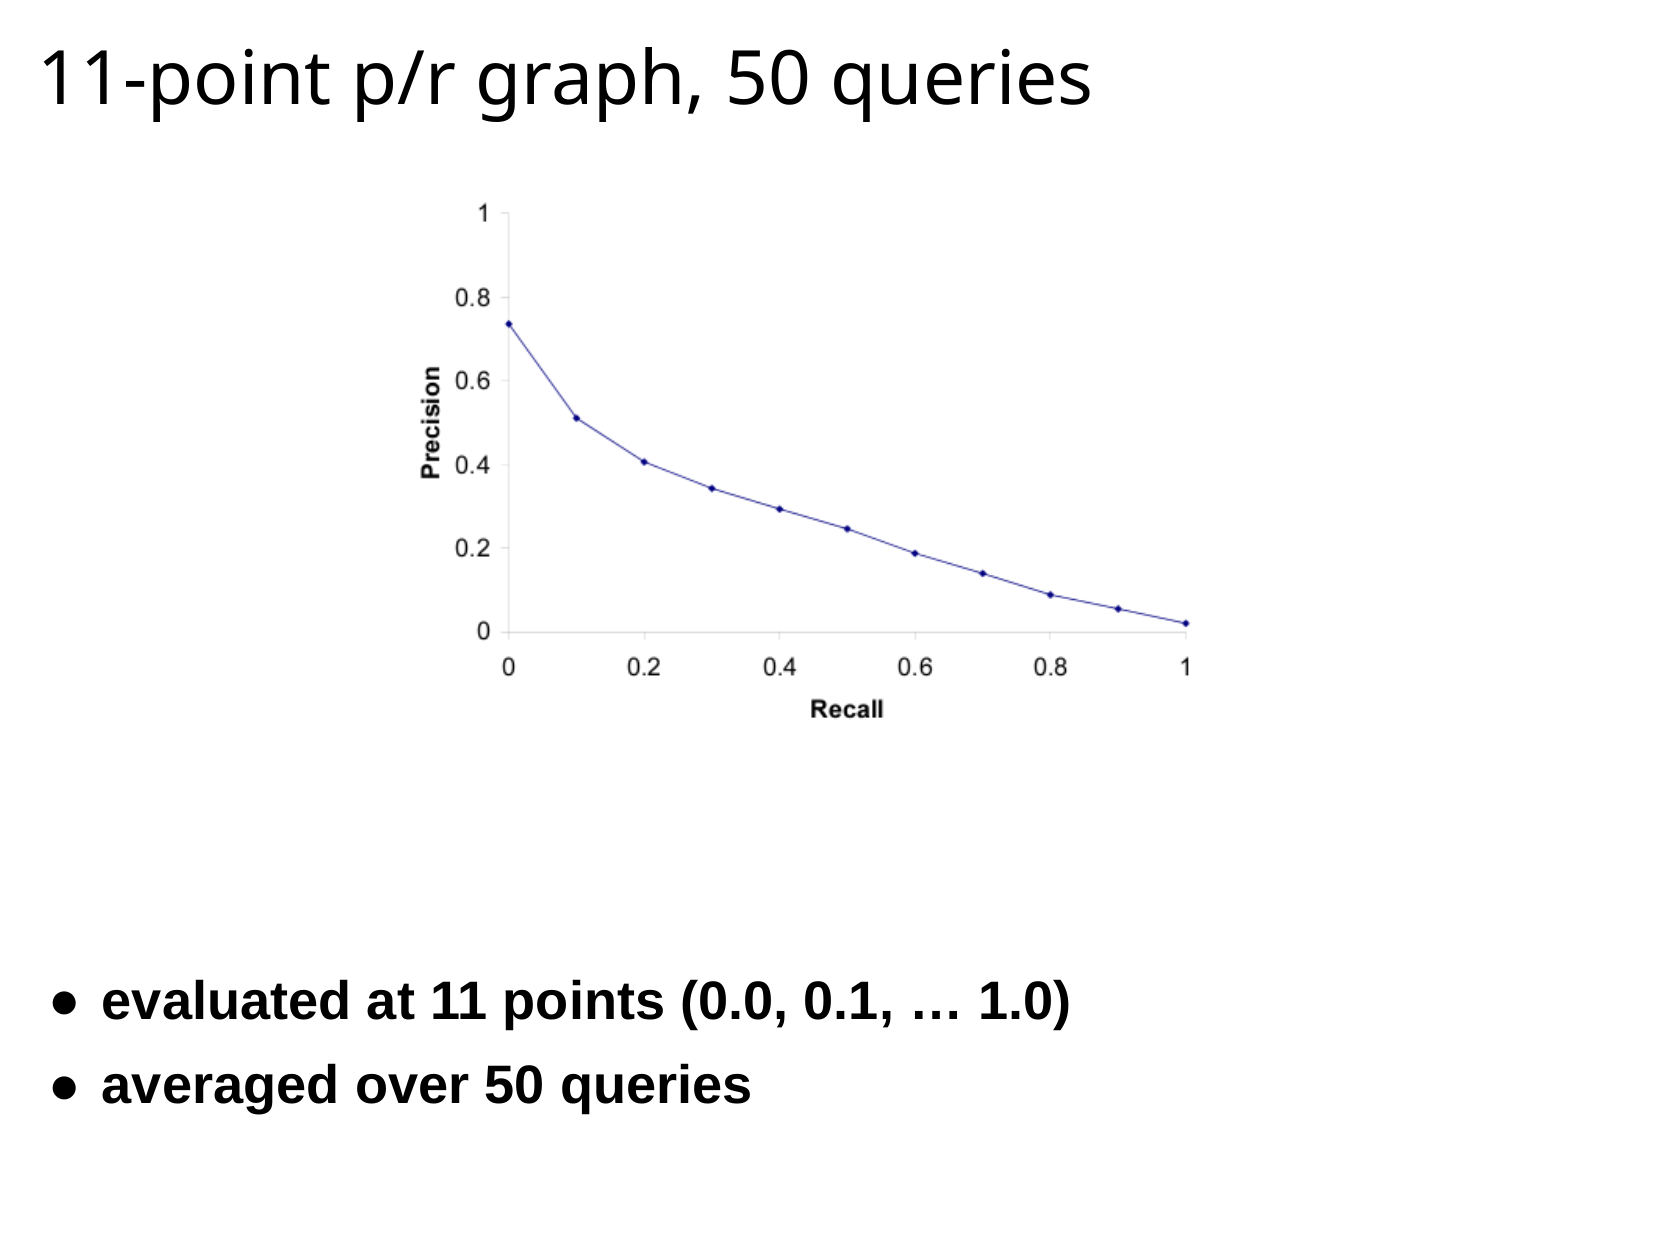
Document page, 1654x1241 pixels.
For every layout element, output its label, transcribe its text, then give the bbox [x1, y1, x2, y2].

picture [380, 189, 1237, 732]
list evaluated at 11 points (0.0, 0.1, … 1.0) averaged over 50 queries [30, 852, 1654, 1233]
title 11-point p/r graph, 50 queries [37, 0, 1613, 151]
